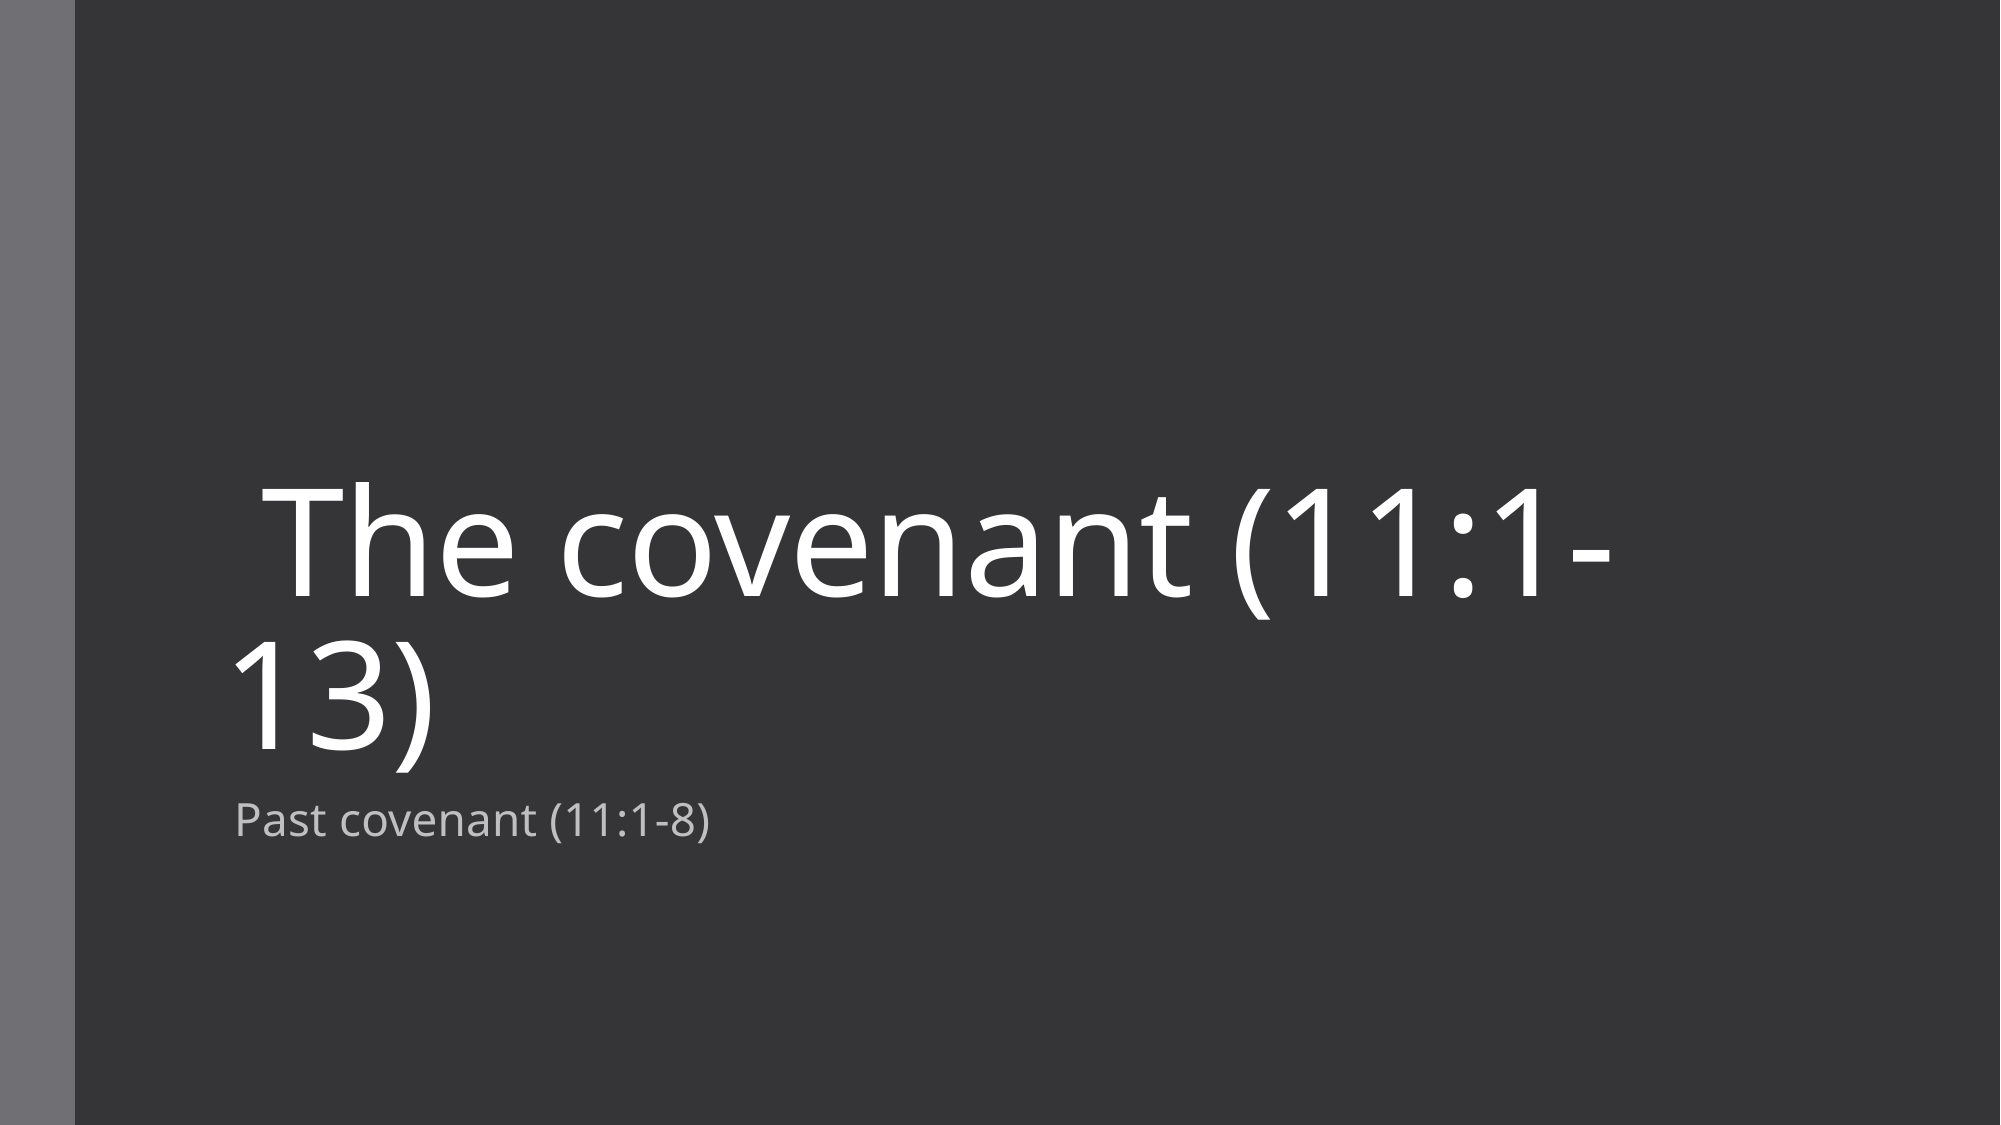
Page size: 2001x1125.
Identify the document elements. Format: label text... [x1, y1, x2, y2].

subtitle Past covenant (11:1-8) [206, 787, 1752, 1066]
title The covenant (11:1-13) [206, 124, 1752, 787]
